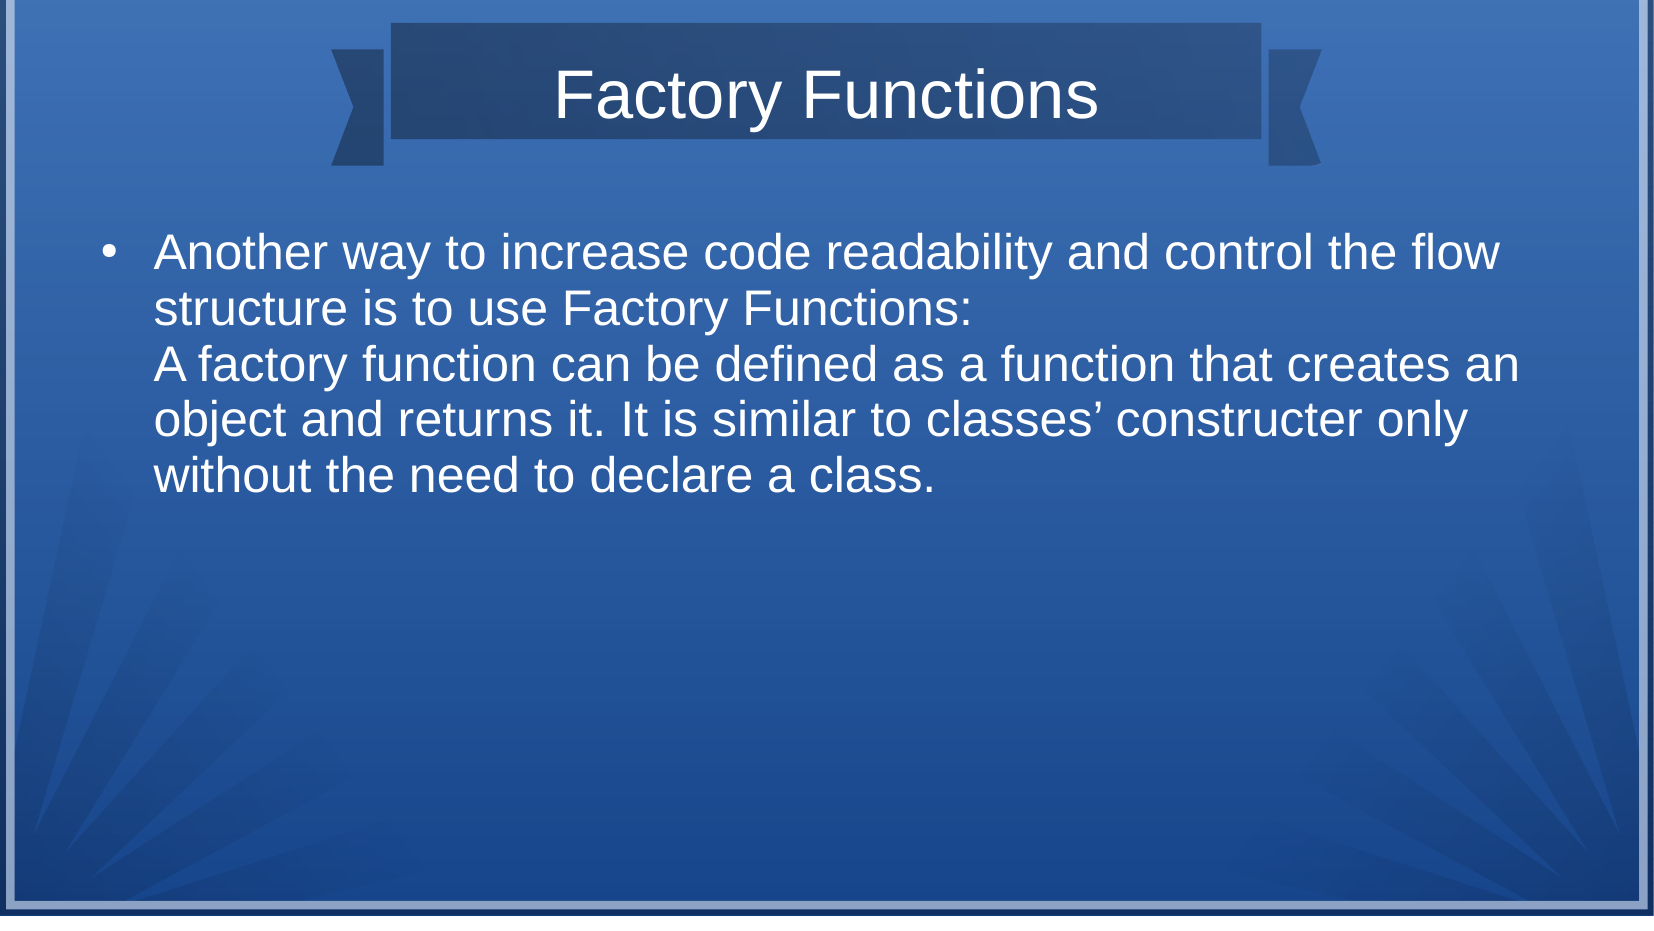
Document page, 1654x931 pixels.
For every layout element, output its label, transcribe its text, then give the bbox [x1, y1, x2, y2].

title Factory Functions [389, 35, 1264, 154]
list Another way to increase code readability and control the flow structure is to use Factory Functions: A factory function can be defined as a function that creates an object and returns it. It is similar to classes’ constructer only without the need to declare a class. [82, 224, 1571, 848]
